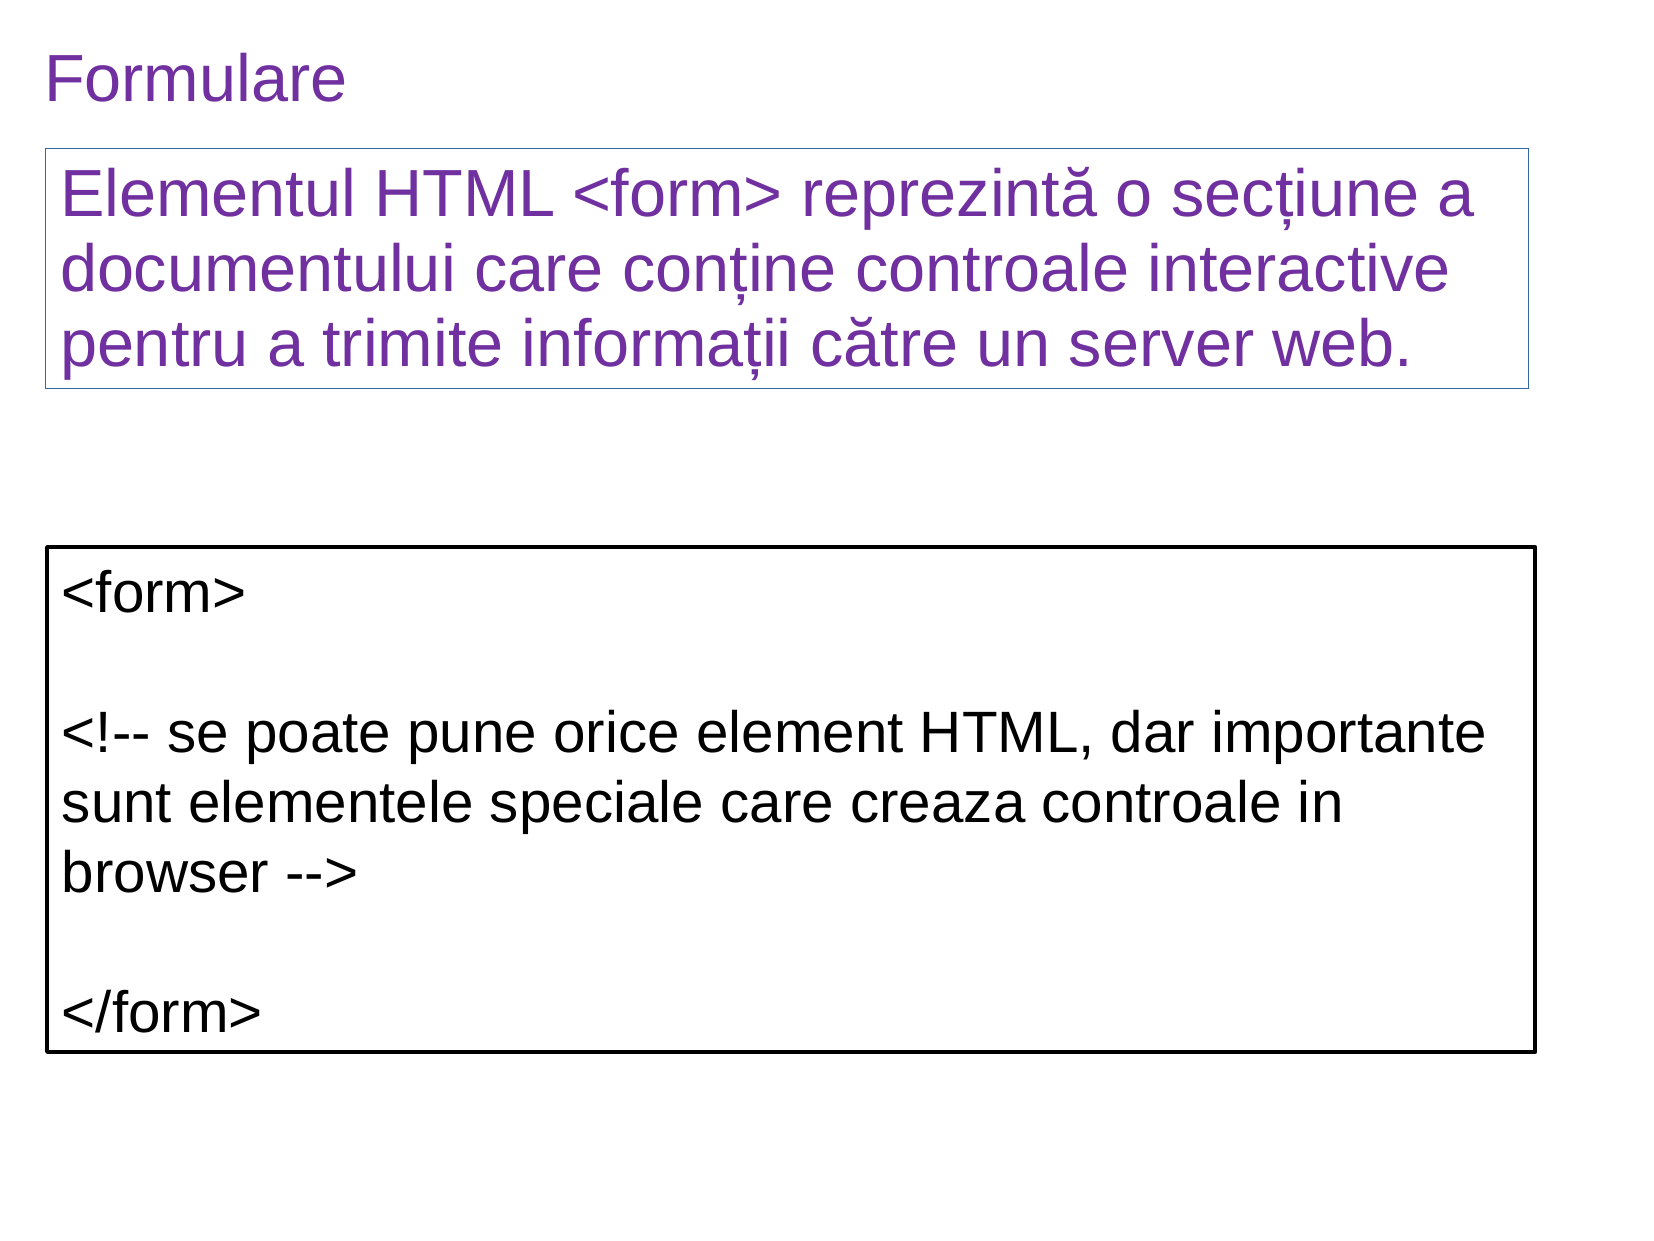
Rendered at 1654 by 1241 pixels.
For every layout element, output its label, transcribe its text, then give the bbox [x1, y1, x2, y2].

text_box Elementul HTML <form> reprezintă o secțiune a documentului care conține controale interactive pentru a trimite informații către un server web. [45, 148, 1529, 389]
text_box <form> <!-- se poate pune orice element HTML, dar importante sunt elementele speciale care creaza controale in browser --> </form> [47, 547, 1536, 1052]
text_box Formulare [29, 27, 1380, 168]
